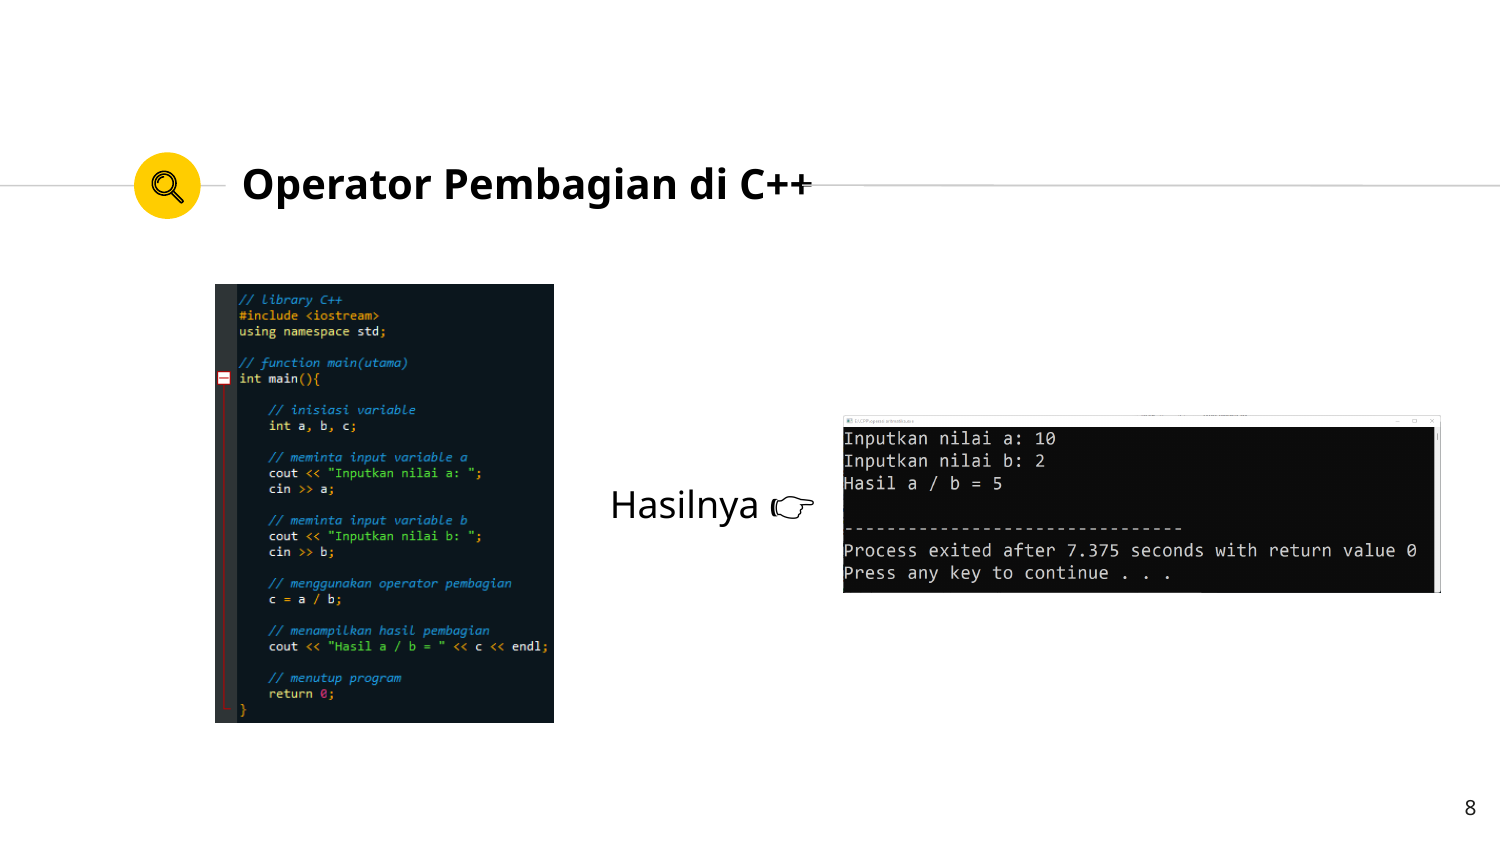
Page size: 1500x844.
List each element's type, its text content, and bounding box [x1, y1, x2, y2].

text_box Hasilnya 👉 [592, 466, 833, 542]
picture [843, 415, 1441, 593]
slide_number 1 [1401, 779, 1492, 844]
title Operator Pembagian di C++ [226, 146, 863, 219]
picture [215, 284, 554, 724]
